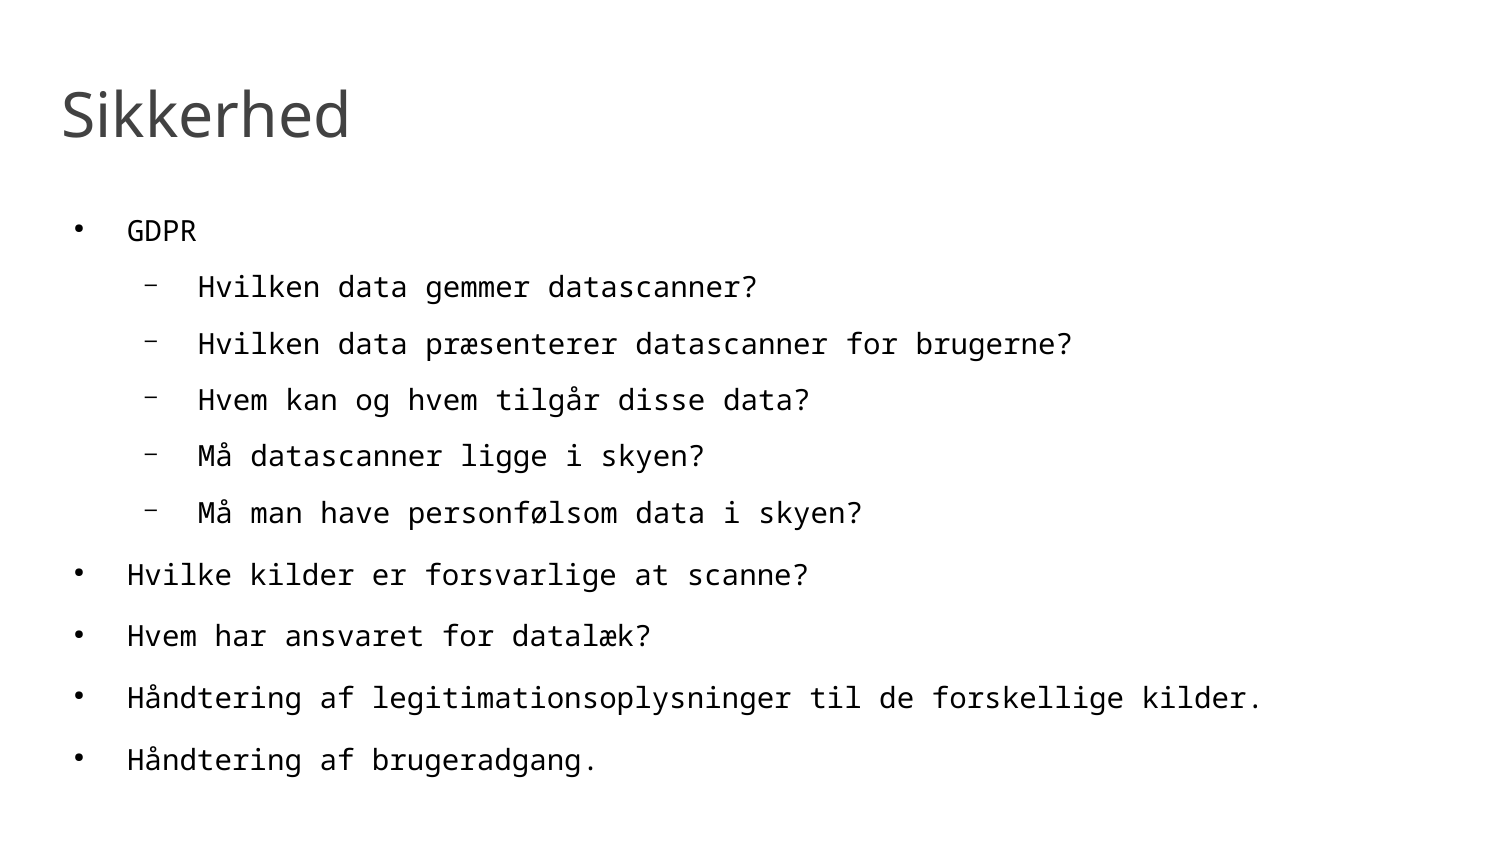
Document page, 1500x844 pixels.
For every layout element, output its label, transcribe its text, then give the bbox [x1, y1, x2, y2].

list GDPR Hvilken data gemmer datascanner? Hvilken data præsenterer datascanner for brugerne? Hvem kan og hvem tilgår disse data? Må datascanner ligge i skyen? Må man have personfølsom data i skyen? Hvilke kilder er forsvarlige at scanne? Hvem har ansvaret for datalæk? Håndtering af legitimationsoplysninger til de forskellige kilder. Håndtering af brugeradgang. [41, 197, 1310, 599]
title Sikkerhed [46, 55, 1315, 165]
